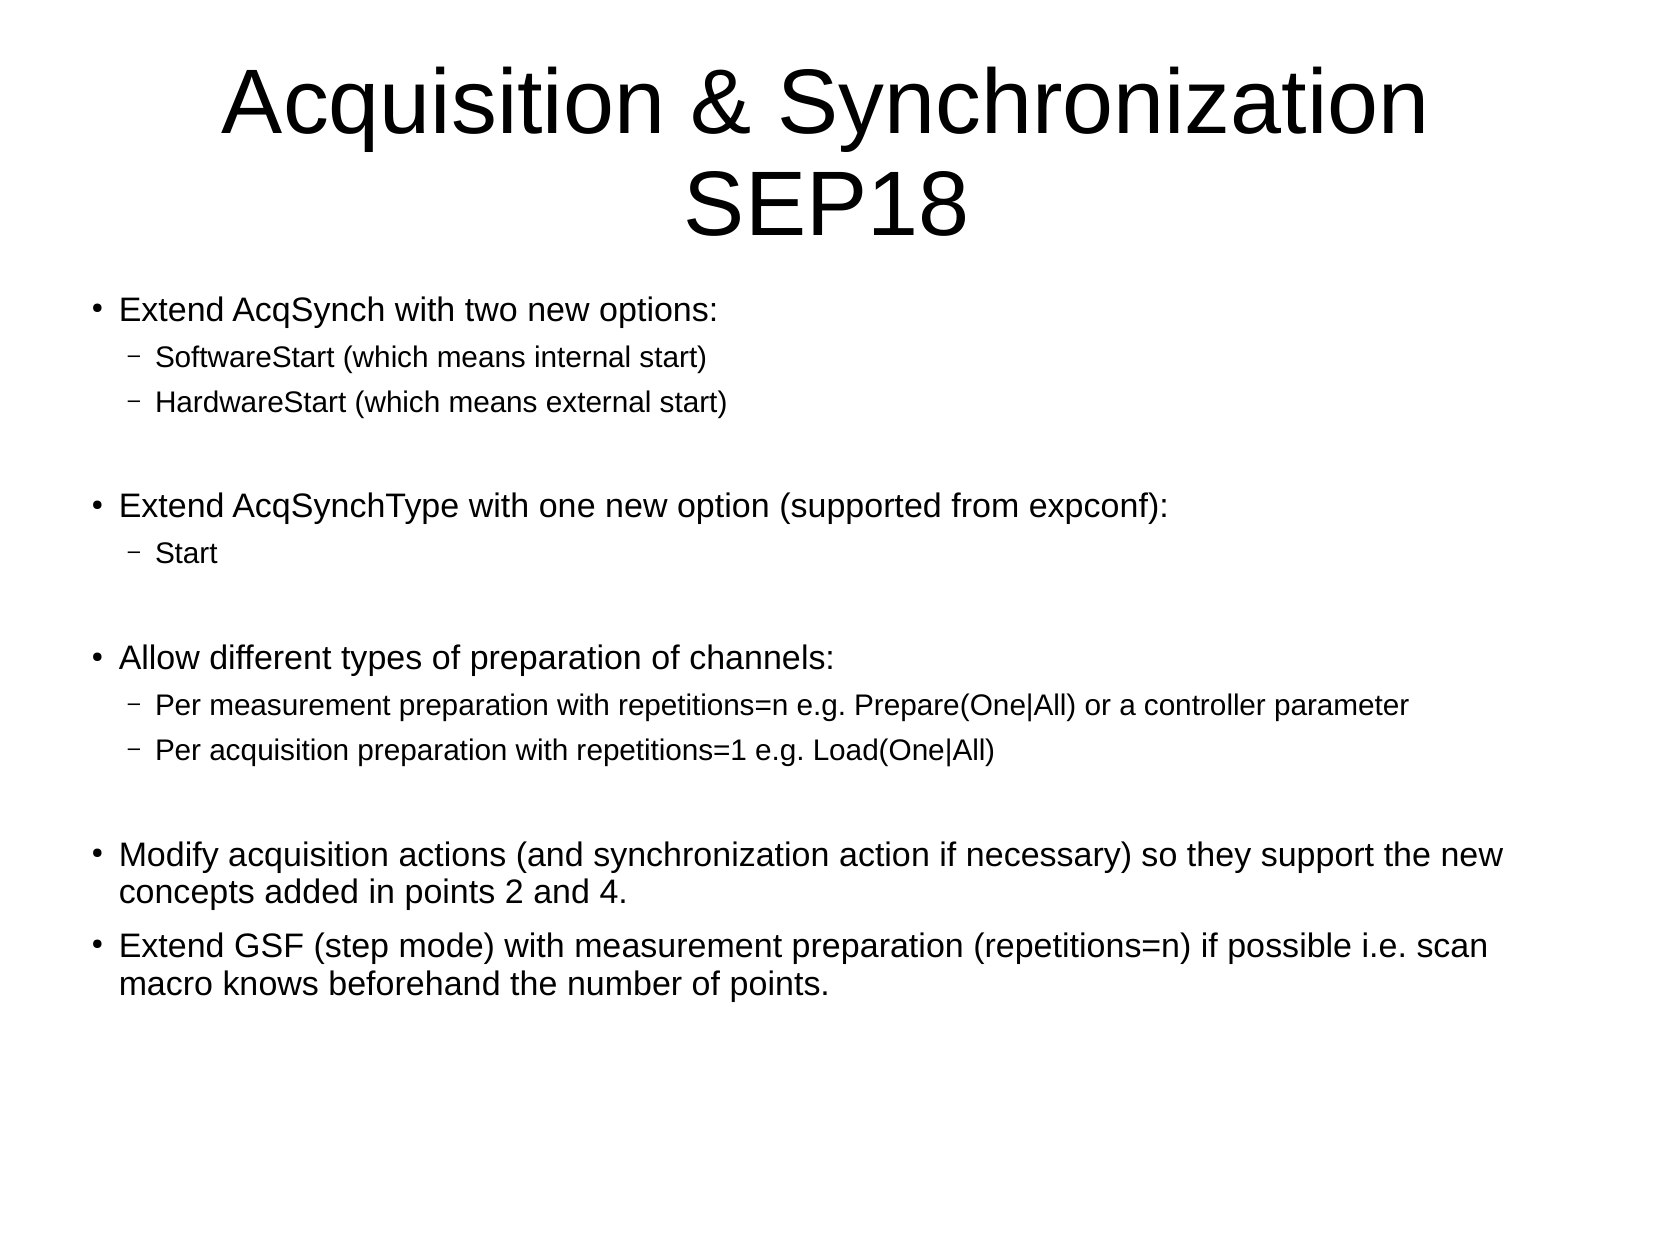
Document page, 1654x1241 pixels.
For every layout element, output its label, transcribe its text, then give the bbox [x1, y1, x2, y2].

title Acquisition & Synchronization SEP18 [82, 49, 1571, 257]
list Extend AcqSynch with two new options: SoftwareStart (which means internal start) HardwareStart (which means external start) Extend AcqSynchType with one new option (supported from expconf): Start Allow different types of preparation of channels: Per measurement preparation with repetitions=n e.g. Prepare(One|All) or a controller parameter Per acquisition preparation with repetitions=1 e.g. Load(One|All) Modify acquisition actions (and synchronization action if necessary) so they support the new concepts added in points 2 and 4. Extend GSF (step mode) with measurement preparation (repetitions=n) if possible i.e. scan macro knows beforehand the number of points. [82, 290, 1571, 1010]
